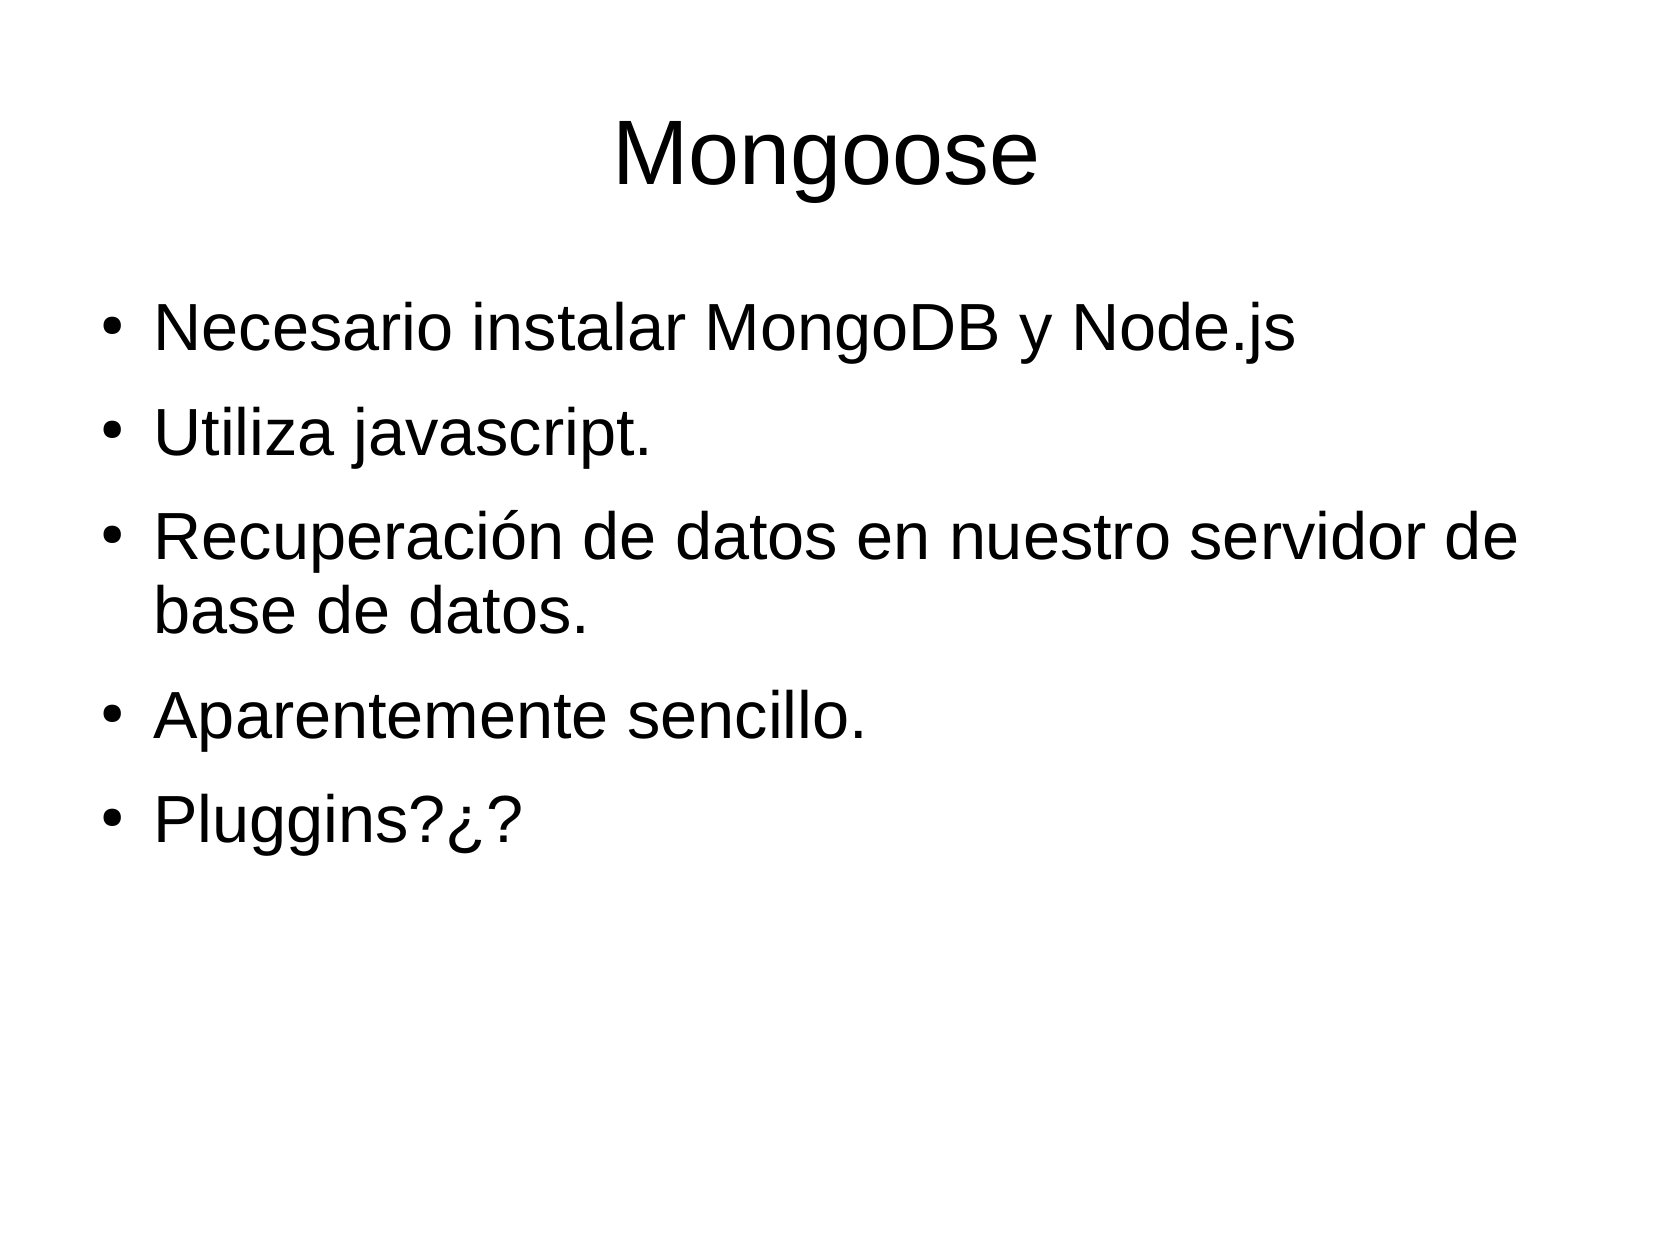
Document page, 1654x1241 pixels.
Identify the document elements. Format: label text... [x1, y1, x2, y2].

list Necesario instalar MongoDB y Node.js Utiliza javascript. Recuperación de datos en nuestro servidor de base de datos. Aparentemente sencillo. Pluggins?¿? [82, 290, 1571, 1010]
title Mongoose [82, 49, 1571, 257]
